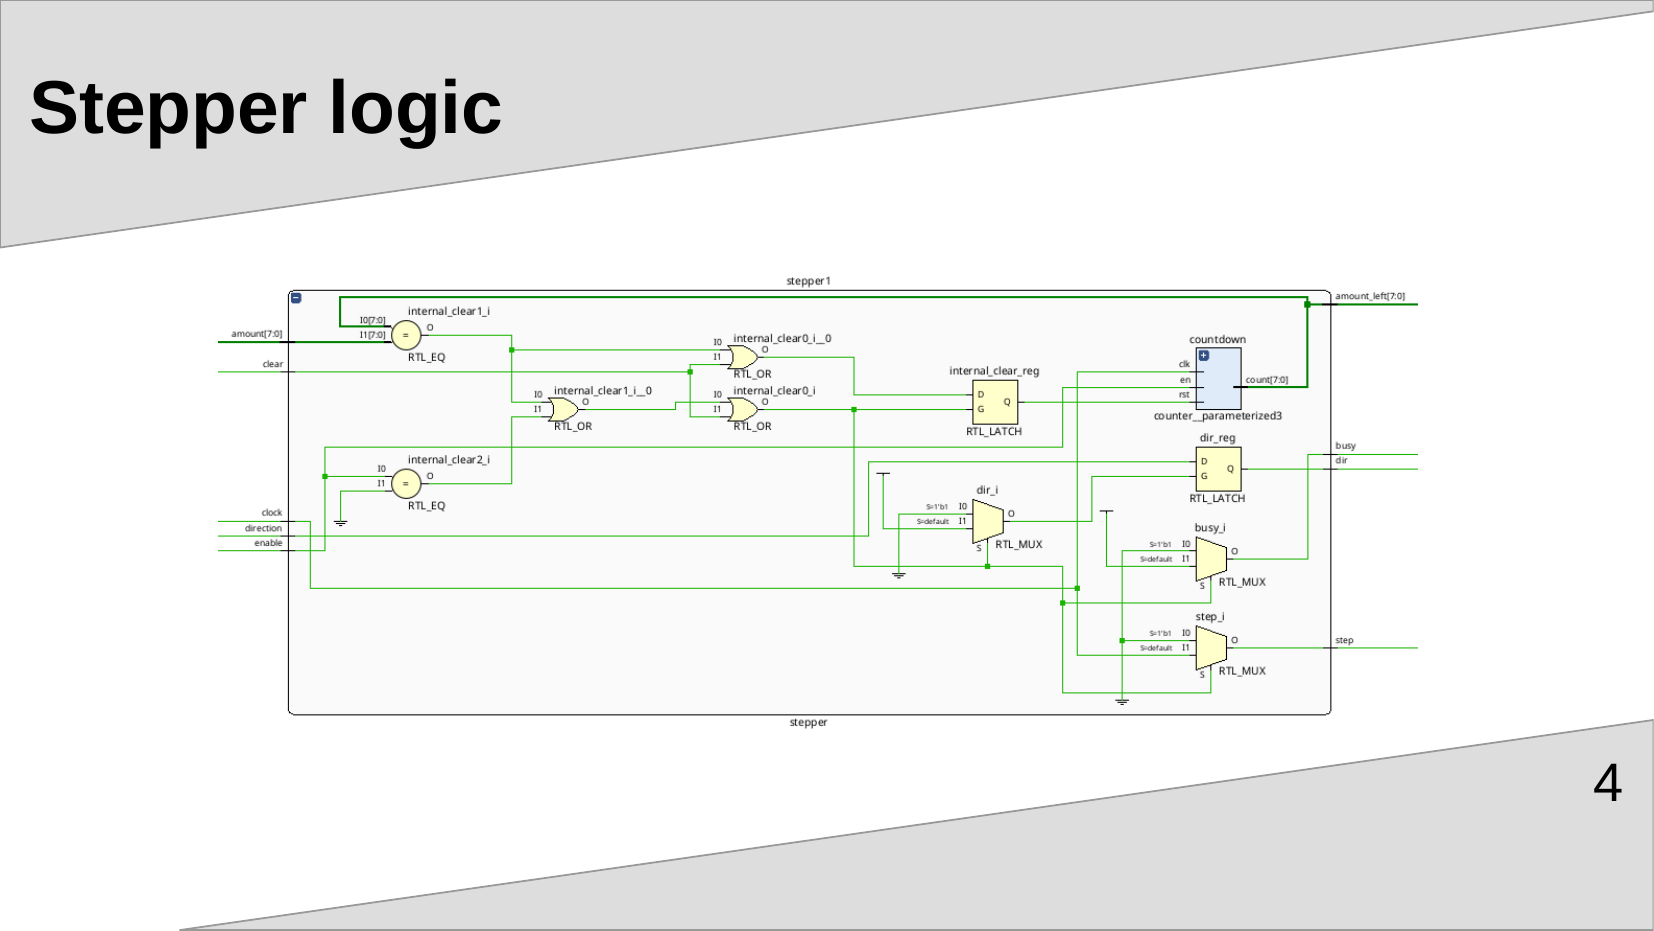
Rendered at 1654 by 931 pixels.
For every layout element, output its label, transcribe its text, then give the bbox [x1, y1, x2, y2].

title Stepper logic [29, 29, 1506, 187]
picture [218, 271, 1418, 729]
